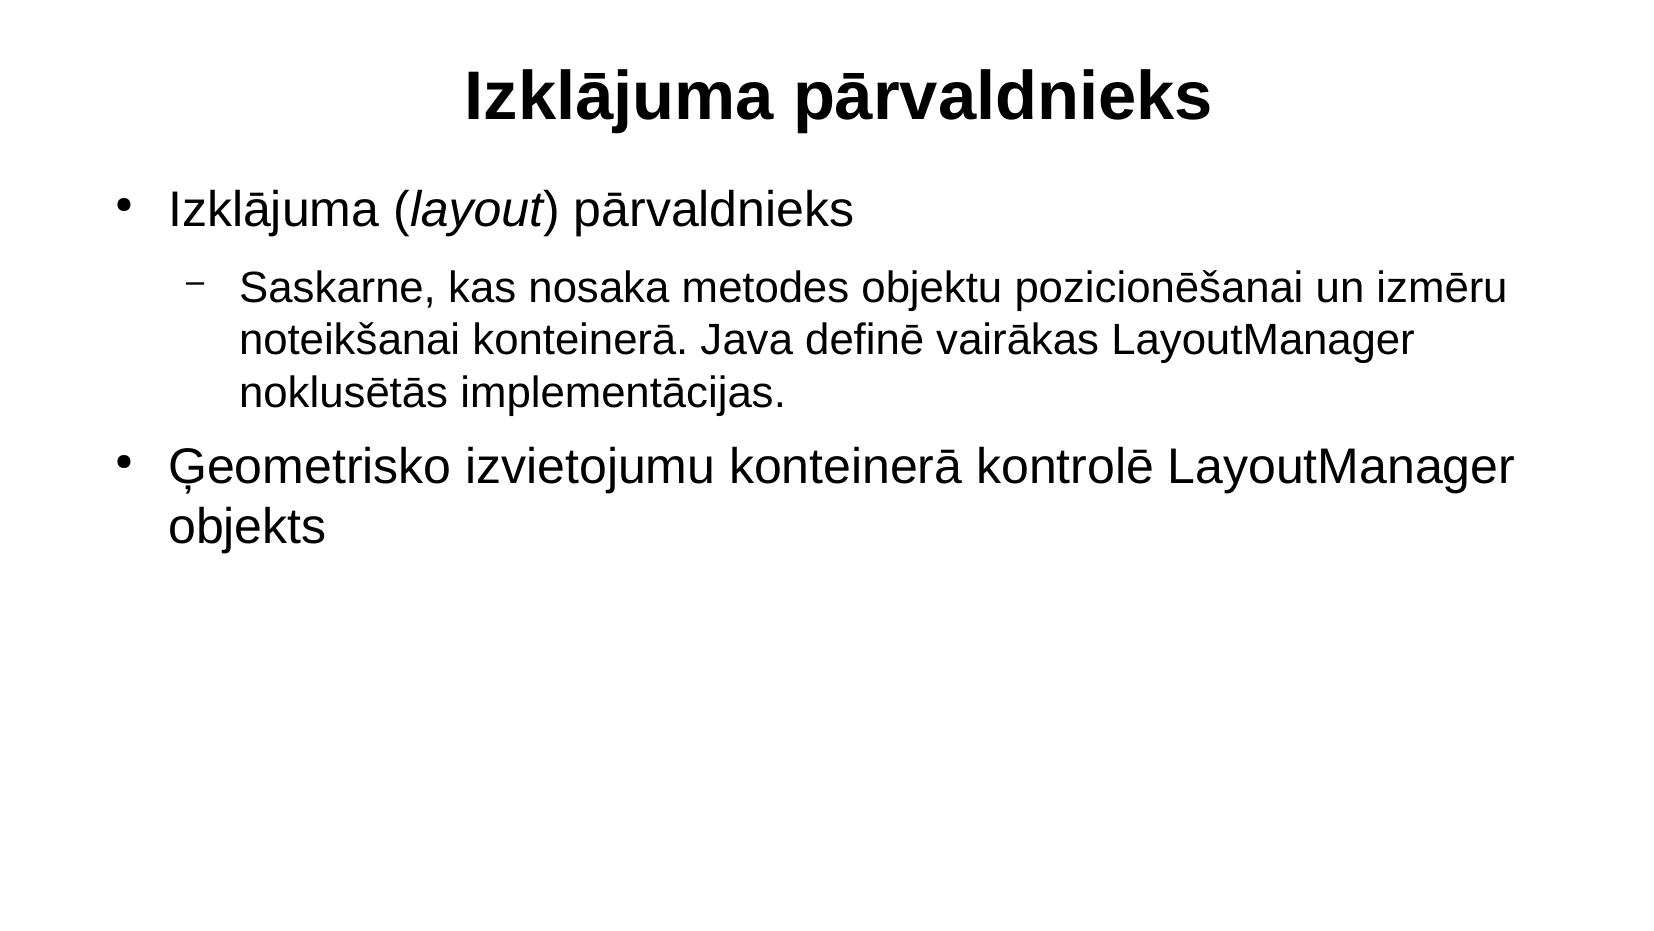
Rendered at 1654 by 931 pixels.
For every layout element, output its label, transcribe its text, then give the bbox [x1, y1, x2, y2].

list Izklājuma (layout) pārvaldnieks Saskarne, kas nosaka metodes objektu pozicionēšanai un izmēru noteikšanai konteinerā. Java definē vairākas LayoutManager noklusētās implementācijas. Ģeometrisko izvietojumu konteinerā kontrolē LayoutManager objekts [82, 168, 1538, 889]
title Izklājuma pārvaldnieks [82, 37, 1571, 147]
